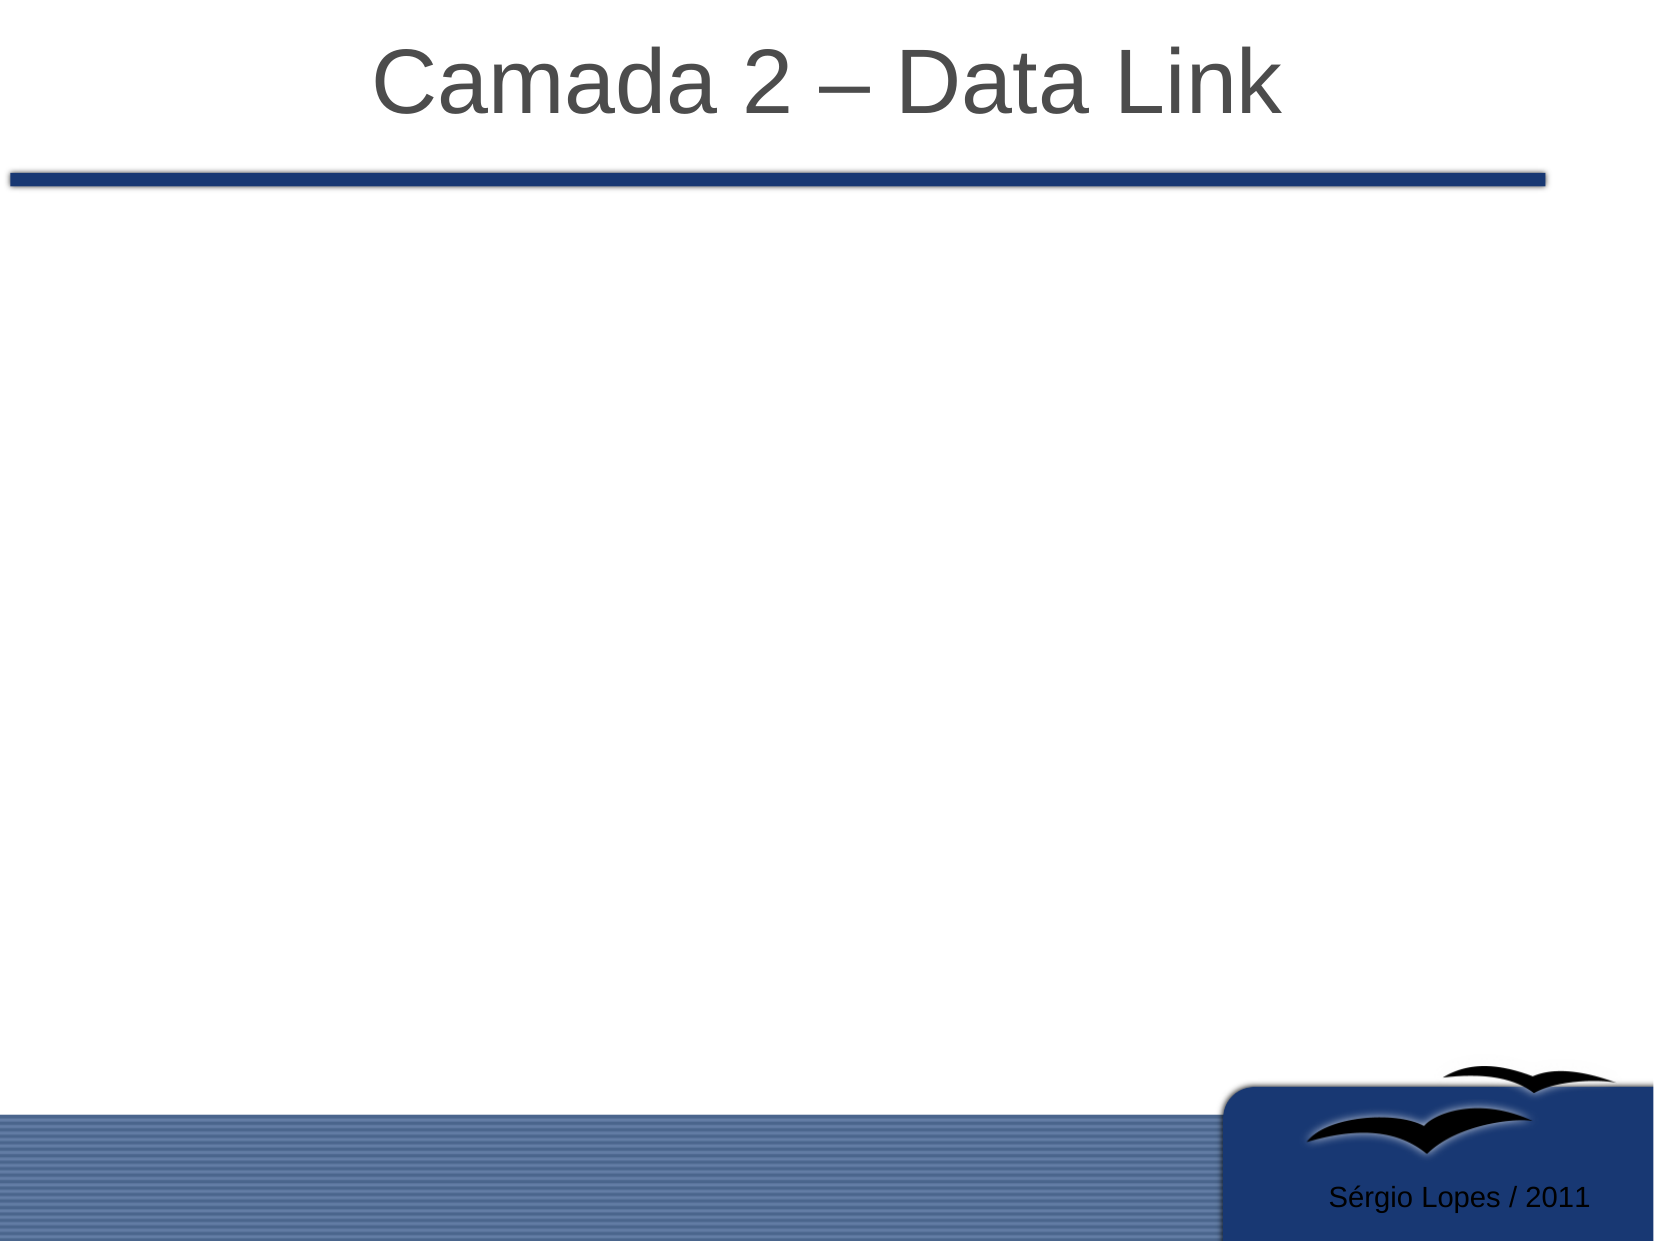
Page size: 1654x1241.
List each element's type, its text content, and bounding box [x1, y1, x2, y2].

text_box Sérgio Lopes / 2011 [1328, 1181, 1588, 1214]
picture [0, 0, 1654, 1241]
title Camada 2 – Data Link [121, 0, 1534, 164]
